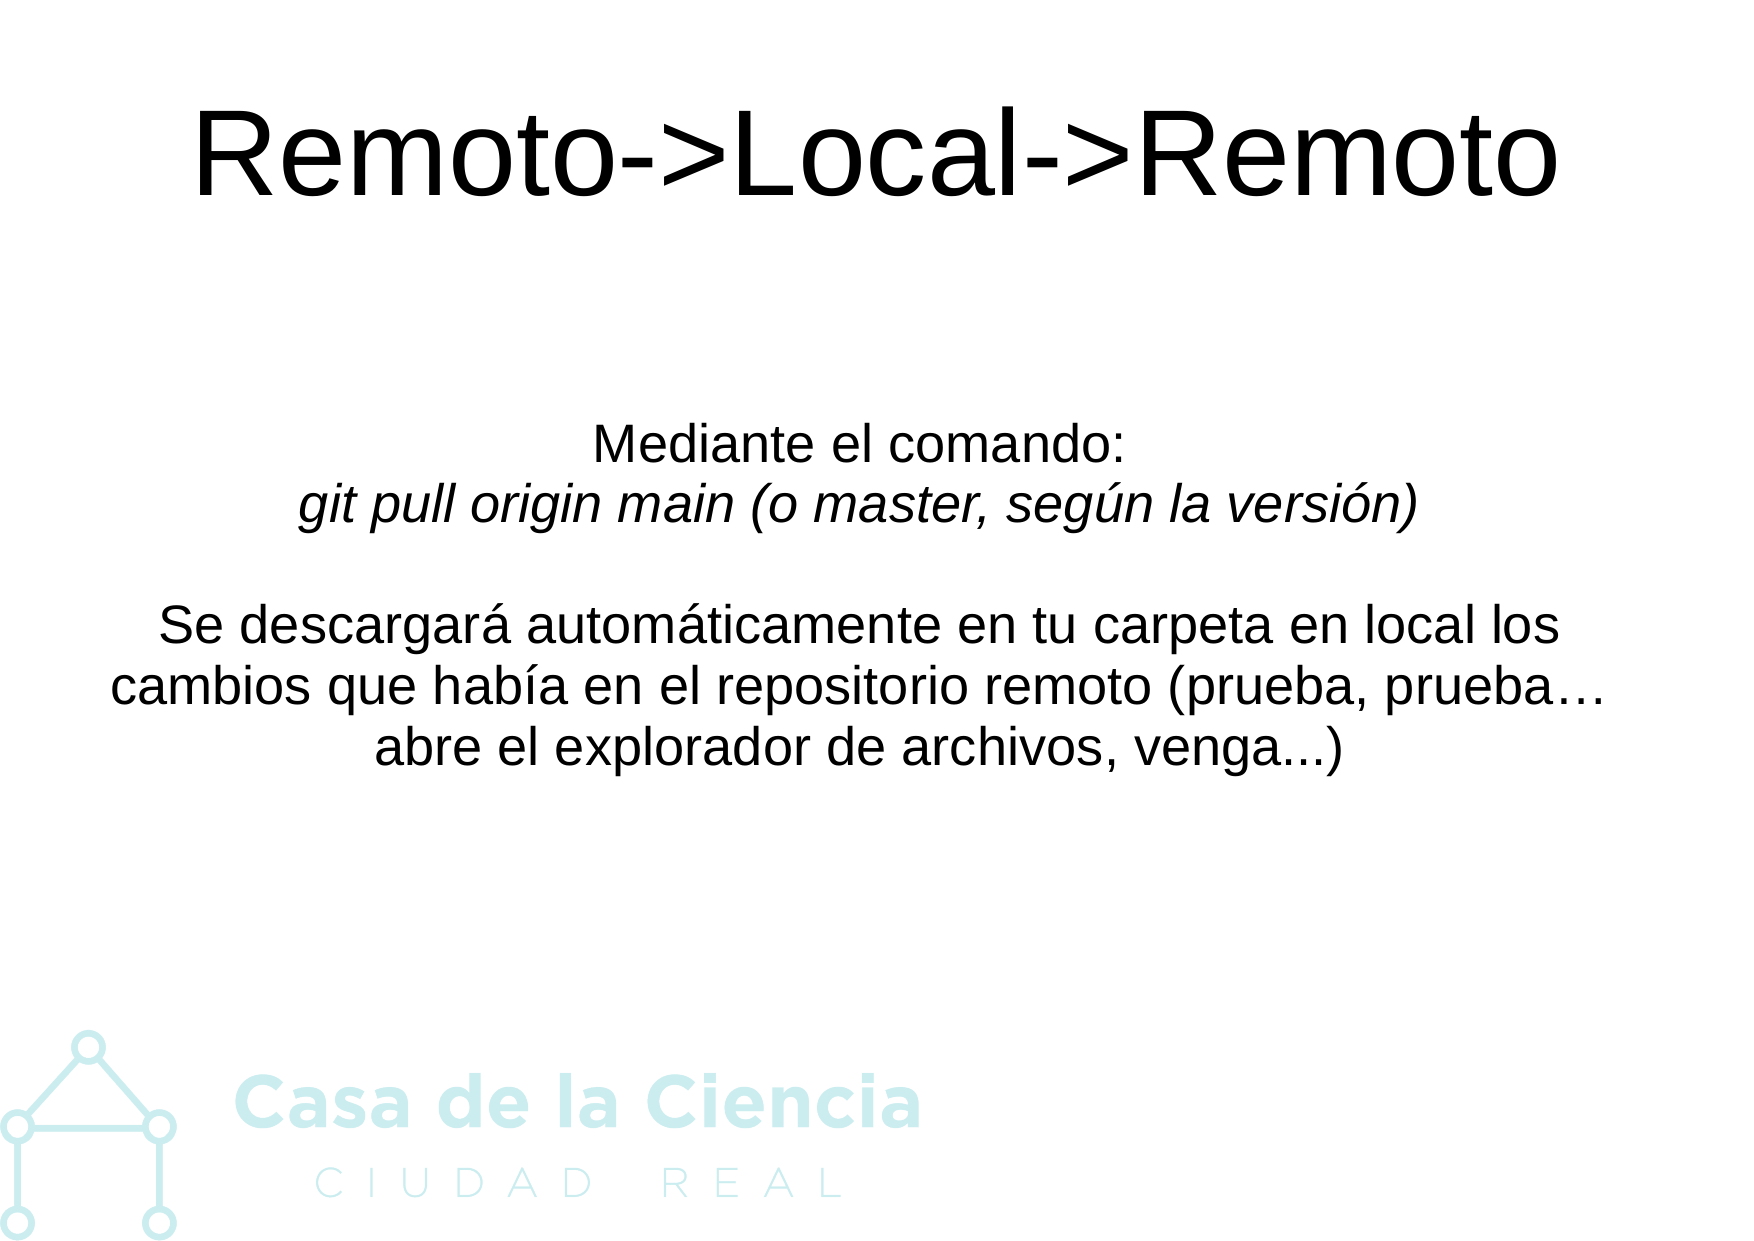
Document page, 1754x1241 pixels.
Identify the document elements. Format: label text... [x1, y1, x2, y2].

subtitle Mediante el comando: git pull origin main (o master, según la versión) Se descargará automáticamente en tu carpeta en local los cambios que había en el repositorio remoto (prueba, prueba… abre el explorador de archivos, venga...) [70, 259, 1650, 1052]
title Remoto->Local->Remoto [87, 49, 1667, 257]
